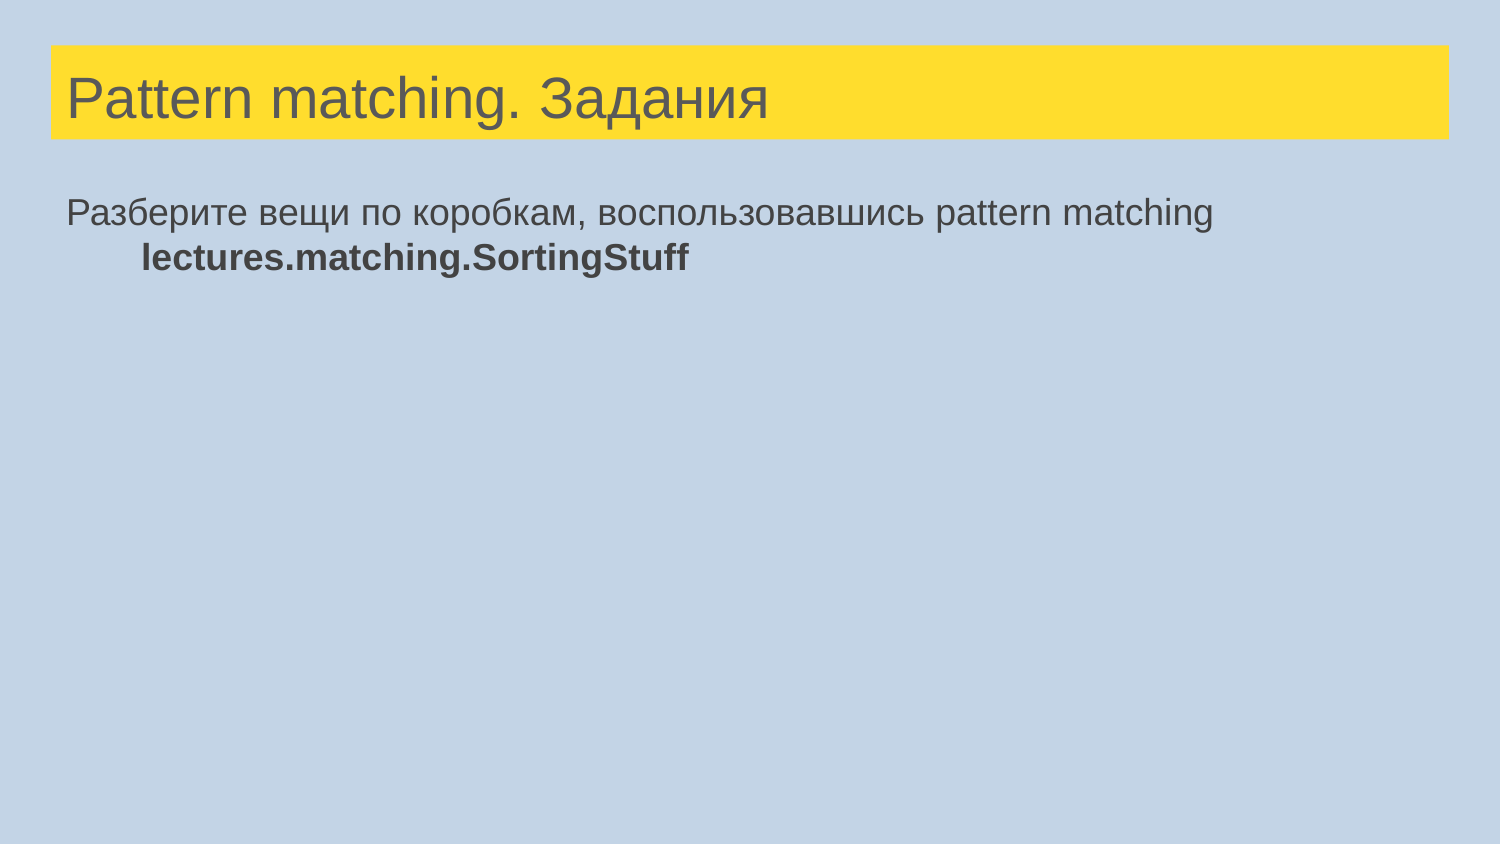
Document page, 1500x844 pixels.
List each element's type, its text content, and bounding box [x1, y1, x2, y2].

title Pattern matching. Задания [51, 45, 1449, 140]
text_box Разберите вещи по коробкам, воспользовавшись pattern matching lectures.matching.SortingStuff [51, 172, 1449, 818]
